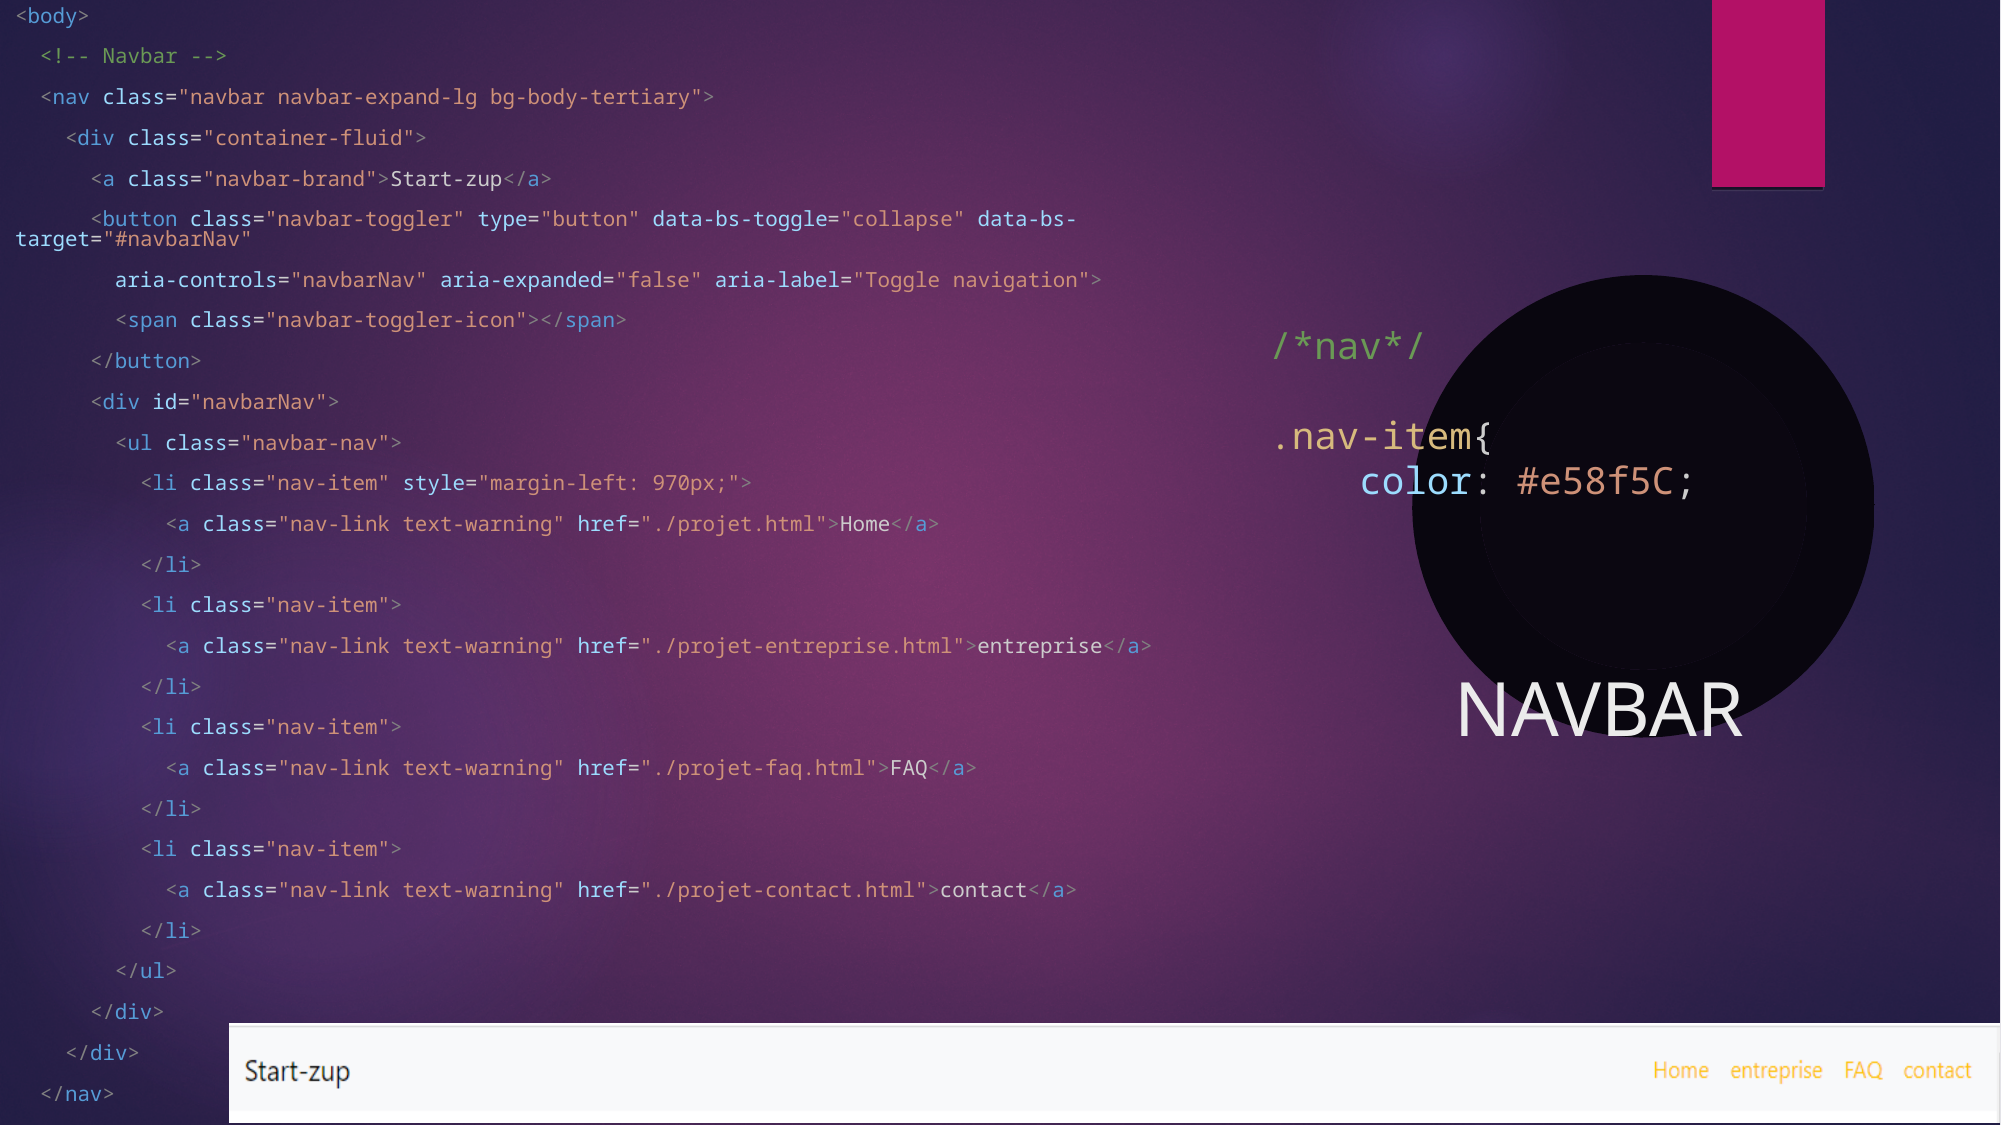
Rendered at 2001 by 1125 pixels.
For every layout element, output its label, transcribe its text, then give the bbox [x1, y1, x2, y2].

text_box [1308, 101, 1940, 163]
picture [229, 1023, 2000, 1123]
title NAVBAR [1439, 528, 1800, 759]
text_box /*nav*/ .nav-item{ color: #e58f5C; [1254, 314, 1888, 512]
text_box <body> <!-- Navbar --> <nav class="navbar navbar-expand-lg bg-body-tertiary"> <div class="container-fluid"> <a class="navbar-brand">Start-zup</a> <button class="navbar-toggler" type="button" data-bs-toggle="collapse" data-bs-target="#navbarNav" aria-controls="navbarNav" aria-expanded="false" aria-label="Toggle navigation"> <span class="navbar-toggler-icon"></span> </button> <div id="navbarNav"> <ul class="navbar-nav"> <li class="nav-item" style="margin-left: 970px;"> <a class="nav-link text-warning" href="./projet.html">Home</a> </li> <li class="nav-item"> <a class="nav-link text-warning" href="./projet-entreprise.html">entreprise</a> </li> <li class="nav-item"> <a class="nav-link text-warning" href="./projet-faq.html">FAQ</a> </li> <li class="nav-item"> <a class="nav-link text-warning" href="./projet-contact.html">contact</a> </li> </ul> </div> </div> </nav> [0, 0, 1308, 1125]
